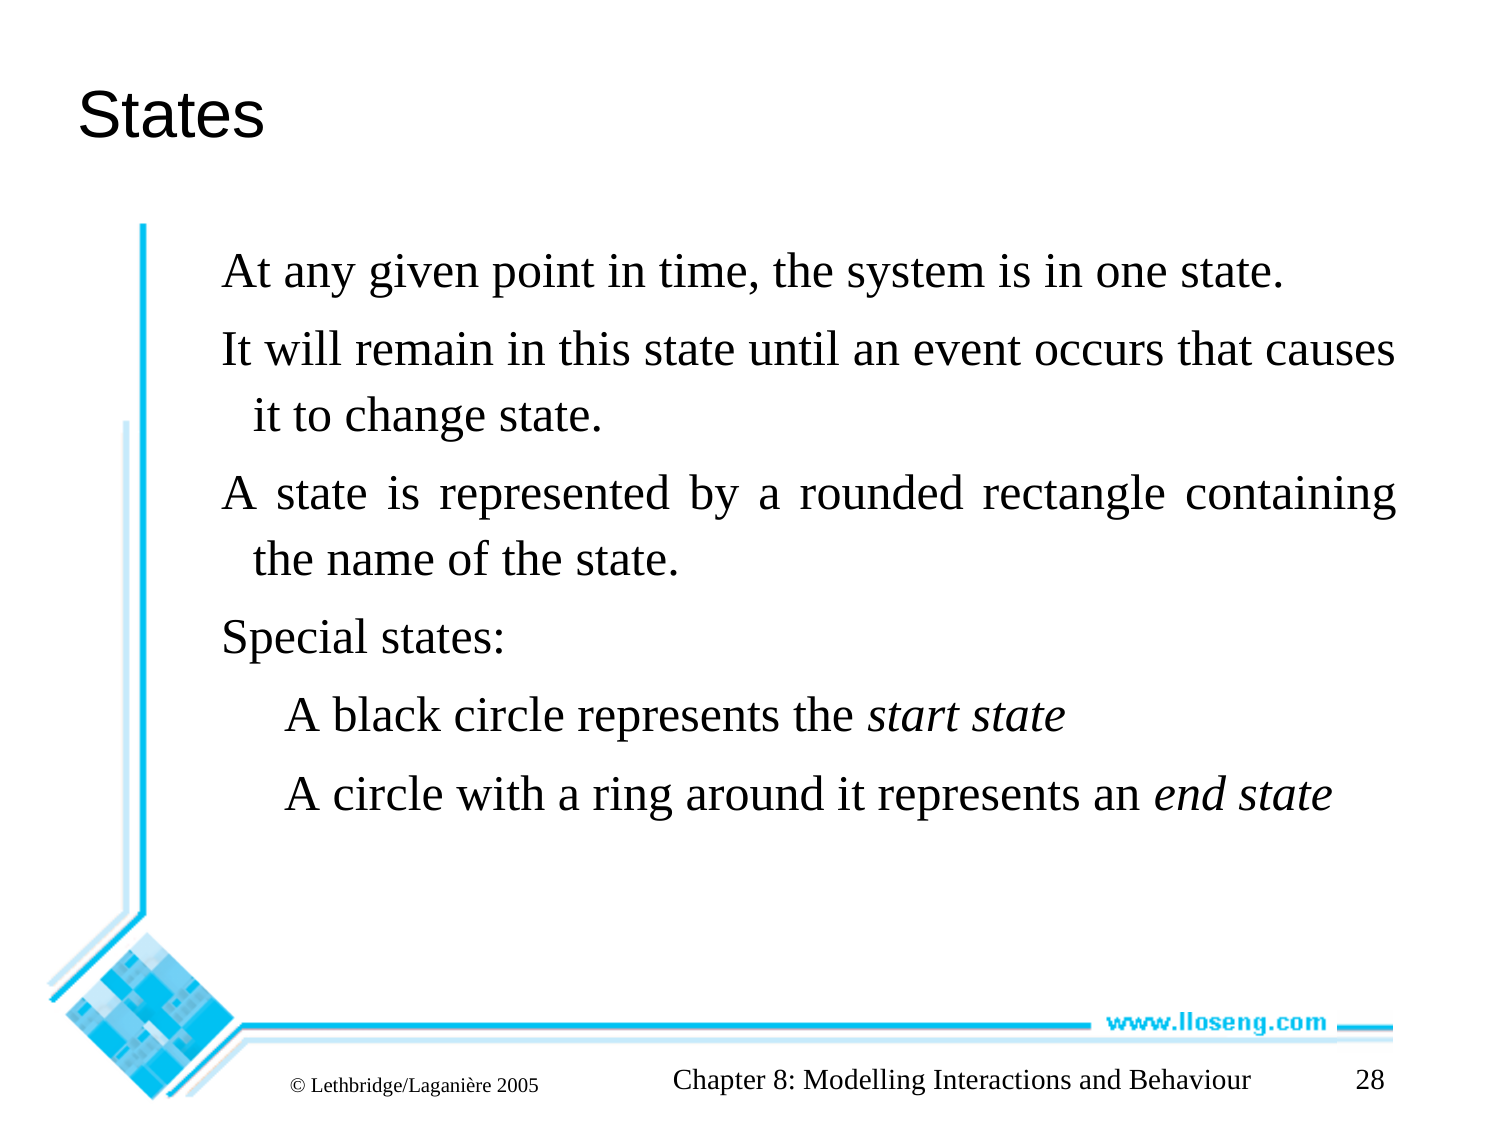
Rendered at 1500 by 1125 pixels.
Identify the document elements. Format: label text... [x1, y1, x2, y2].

text_box © Lethbridge/Laganière 2005 [275, 1062, 601, 1125]
text_box <number> [1325, 1050, 1401, 1125]
list At any given point in time, the system is in one state. It will remain in this state until an event occurs that causes it to change state. A state is represented by a rounded rectangle containing the name of the state. Special states: A black circle represents the start state A circle with a ring around it represents an end state [174, 224, 1413, 1013]
title States [62, 37, 1413, 188]
picture [35, 212, 1393, 1102]
text_box Chapter 8: Modelling Interactions and Behaviour [624, 1050, 1300, 1125]
